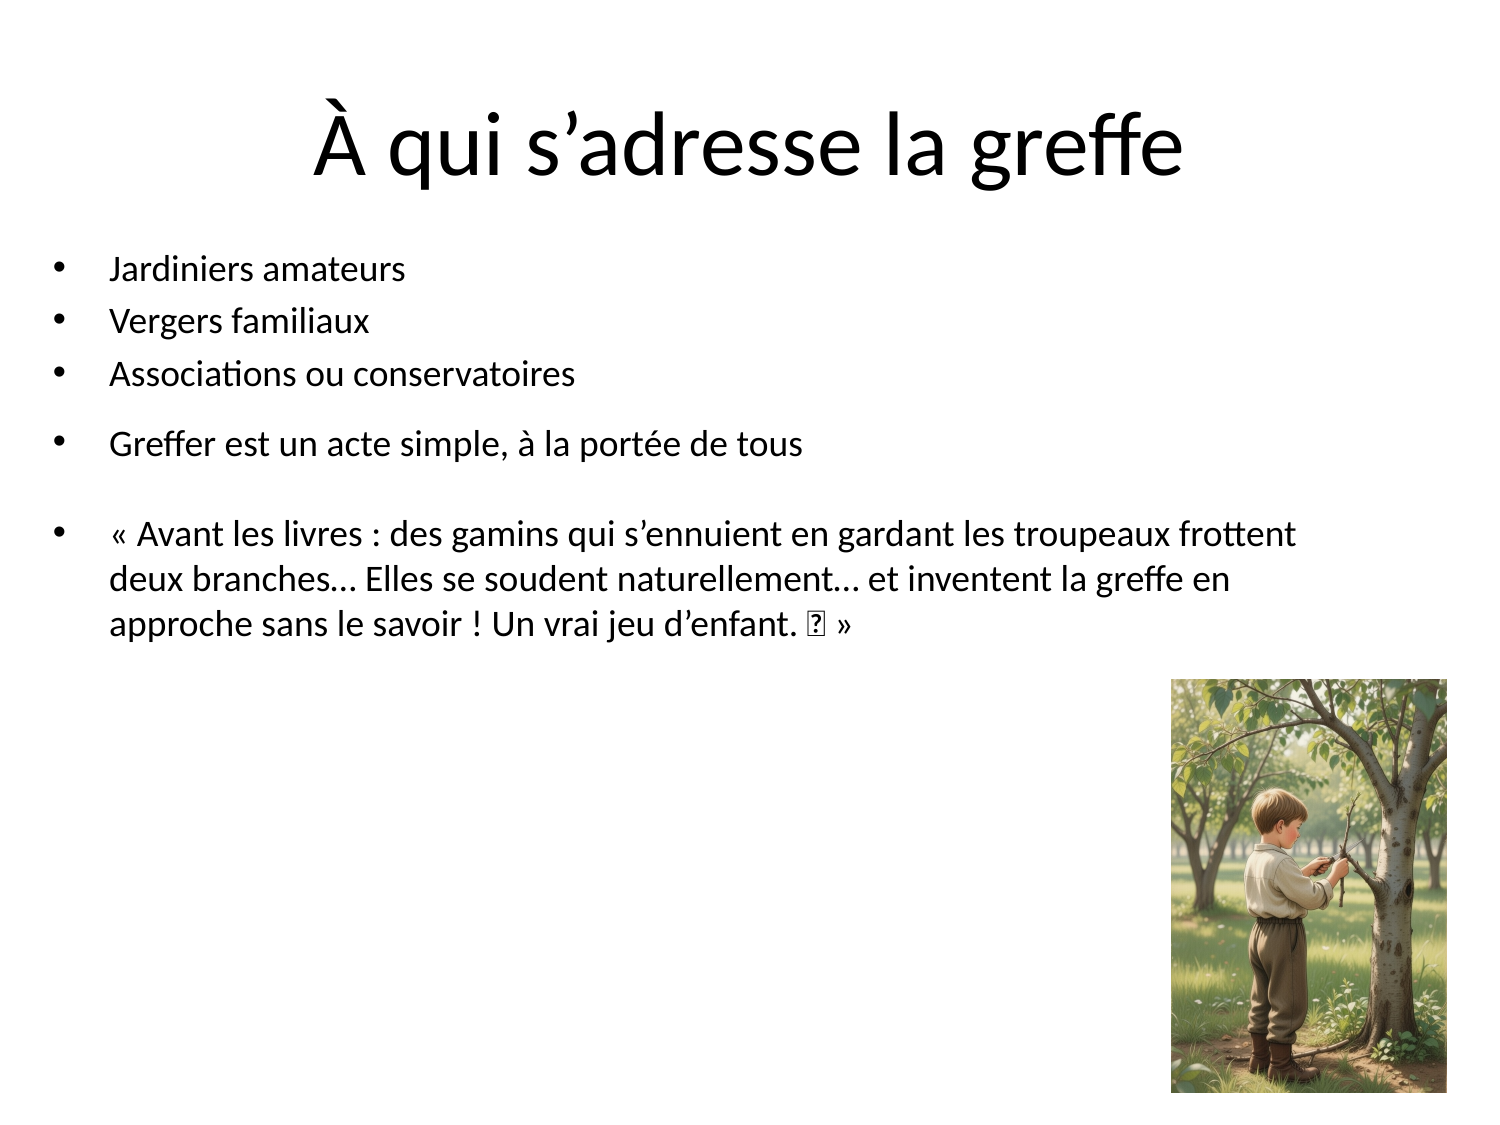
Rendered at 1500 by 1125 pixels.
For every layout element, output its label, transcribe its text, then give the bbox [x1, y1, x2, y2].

title À qui s’adresse la greffe [75, 45, 1425, 233]
picture [1171, 679, 1447, 1093]
list Jardiniers amateurs Vergers familiaux Associations ou conservatoires Greffer est un acte simple, à la portée de tous « Avant les livres : des gamins qui s’ennuient en gardant les troupeaux frottent deux branches… Elles se soudent naturellement… et inventent la greffe en approche sans le savoir ! Un vrai jeu d’enfant. 🌱 » [37, 236, 1388, 979]
